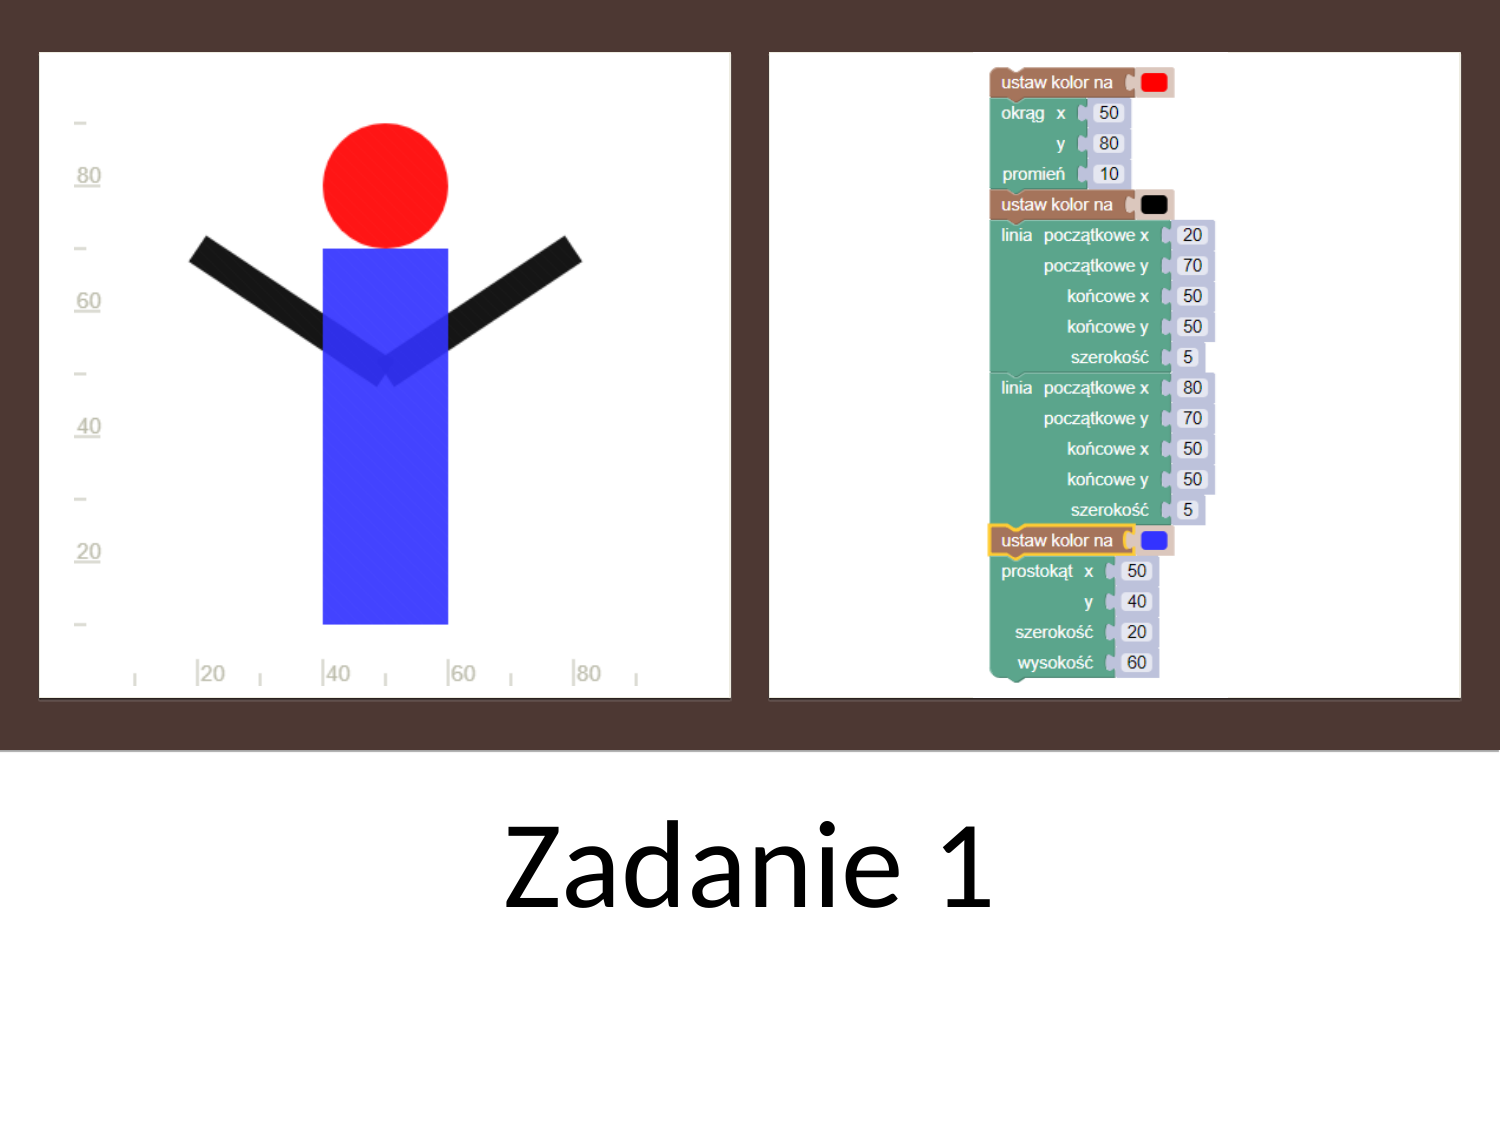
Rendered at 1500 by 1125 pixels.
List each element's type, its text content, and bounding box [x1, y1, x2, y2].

text_box [0, 0, 1500, 750]
picture [973, 52, 1228, 698]
title Zadanie 1 [187, 761, 1313, 942]
picture [74, 64, 696, 686]
